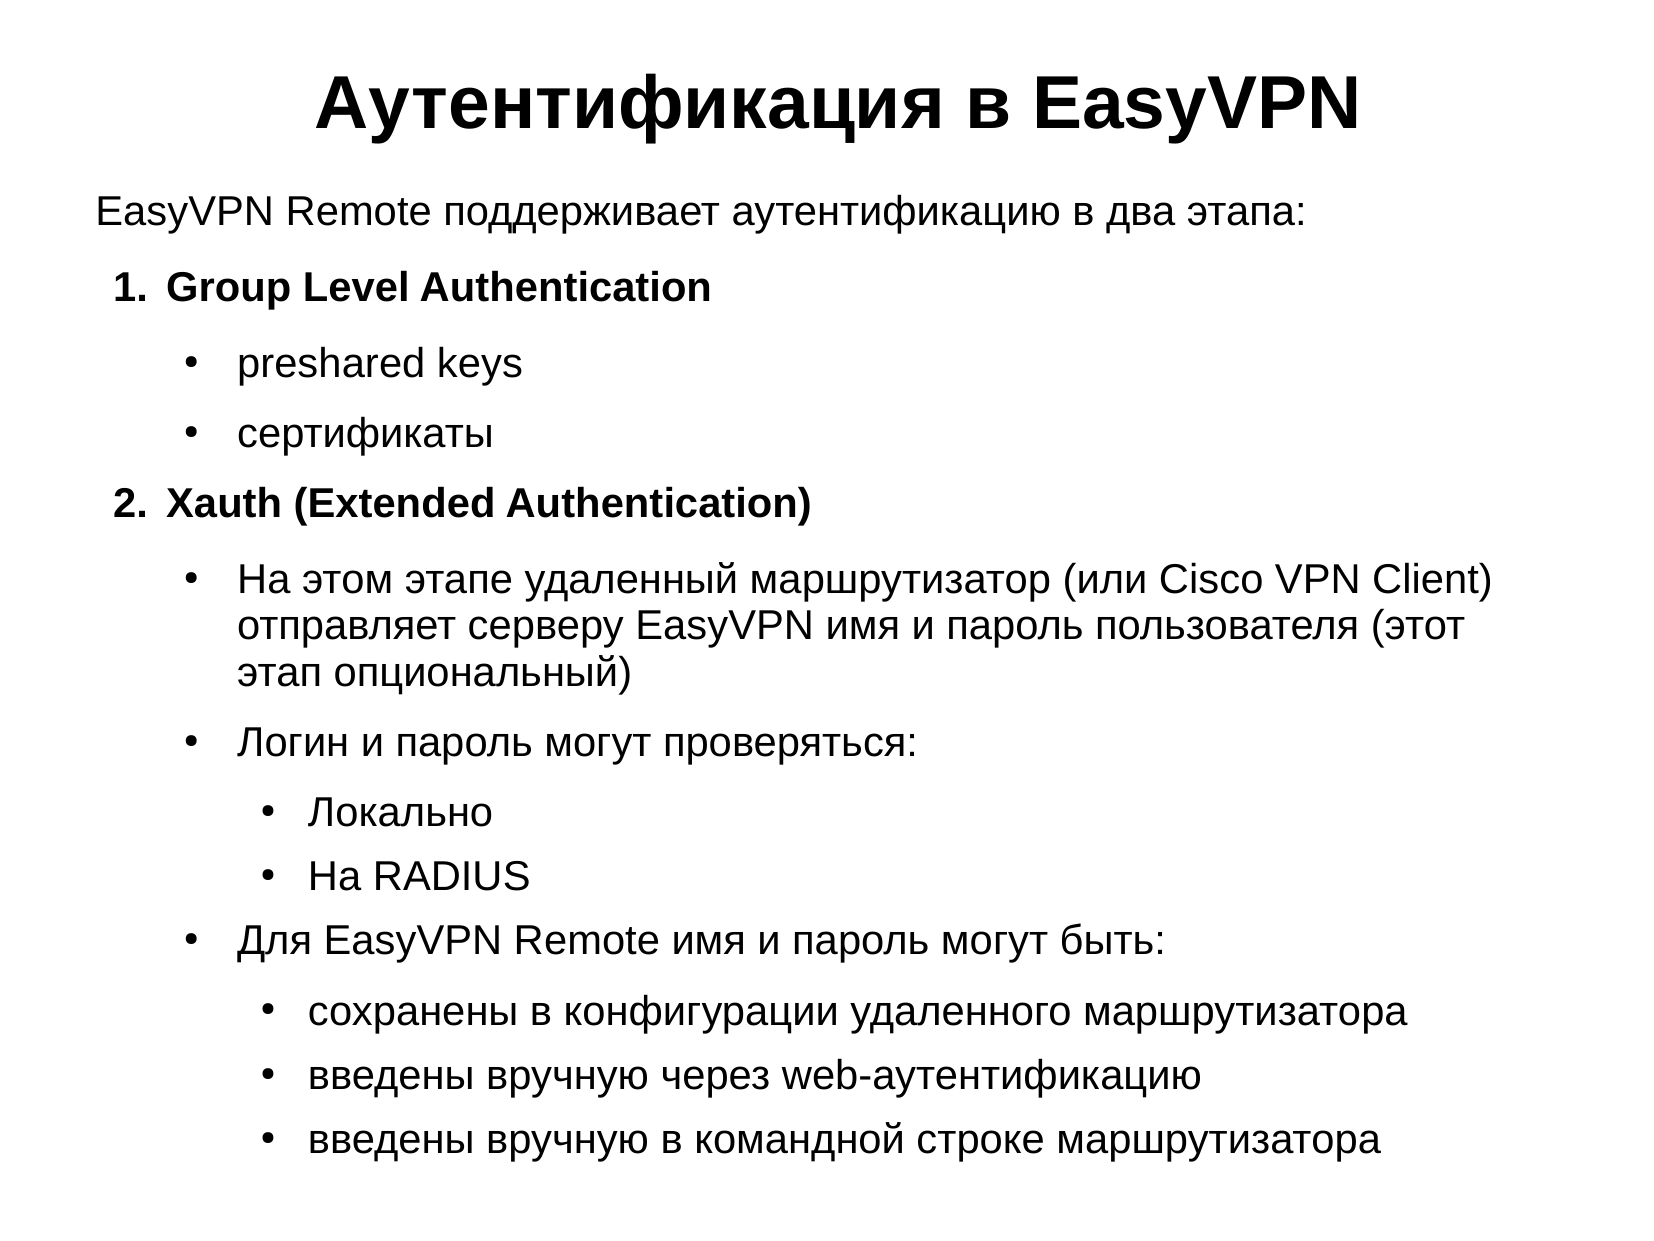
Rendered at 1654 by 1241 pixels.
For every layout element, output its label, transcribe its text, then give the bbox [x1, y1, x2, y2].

text_box Аутентификация в EasyVPN [64, 37, 1613, 151]
list EasyVPN Remote поддерживает аутентификацию в два этапа: Group Level Authentication preshared keys сертификаты Xauth (Extended Authentication) На этом этапе удаленный маршрутизатор (или Cisco VPN Client) отправляет серверу EasyVPN имя и пароль пользователя (этот этап опциональный) Логин и пароль могут проверяться: Локально На RADIUS Для EasyVPN Remote имя и пароль могут быть: сохранены в конфигурации удаленного маршрутизатора введены вручную через web-аутентификацию введены вручную в командной строке маршрутизатора [95, 187, 1538, 1163]
